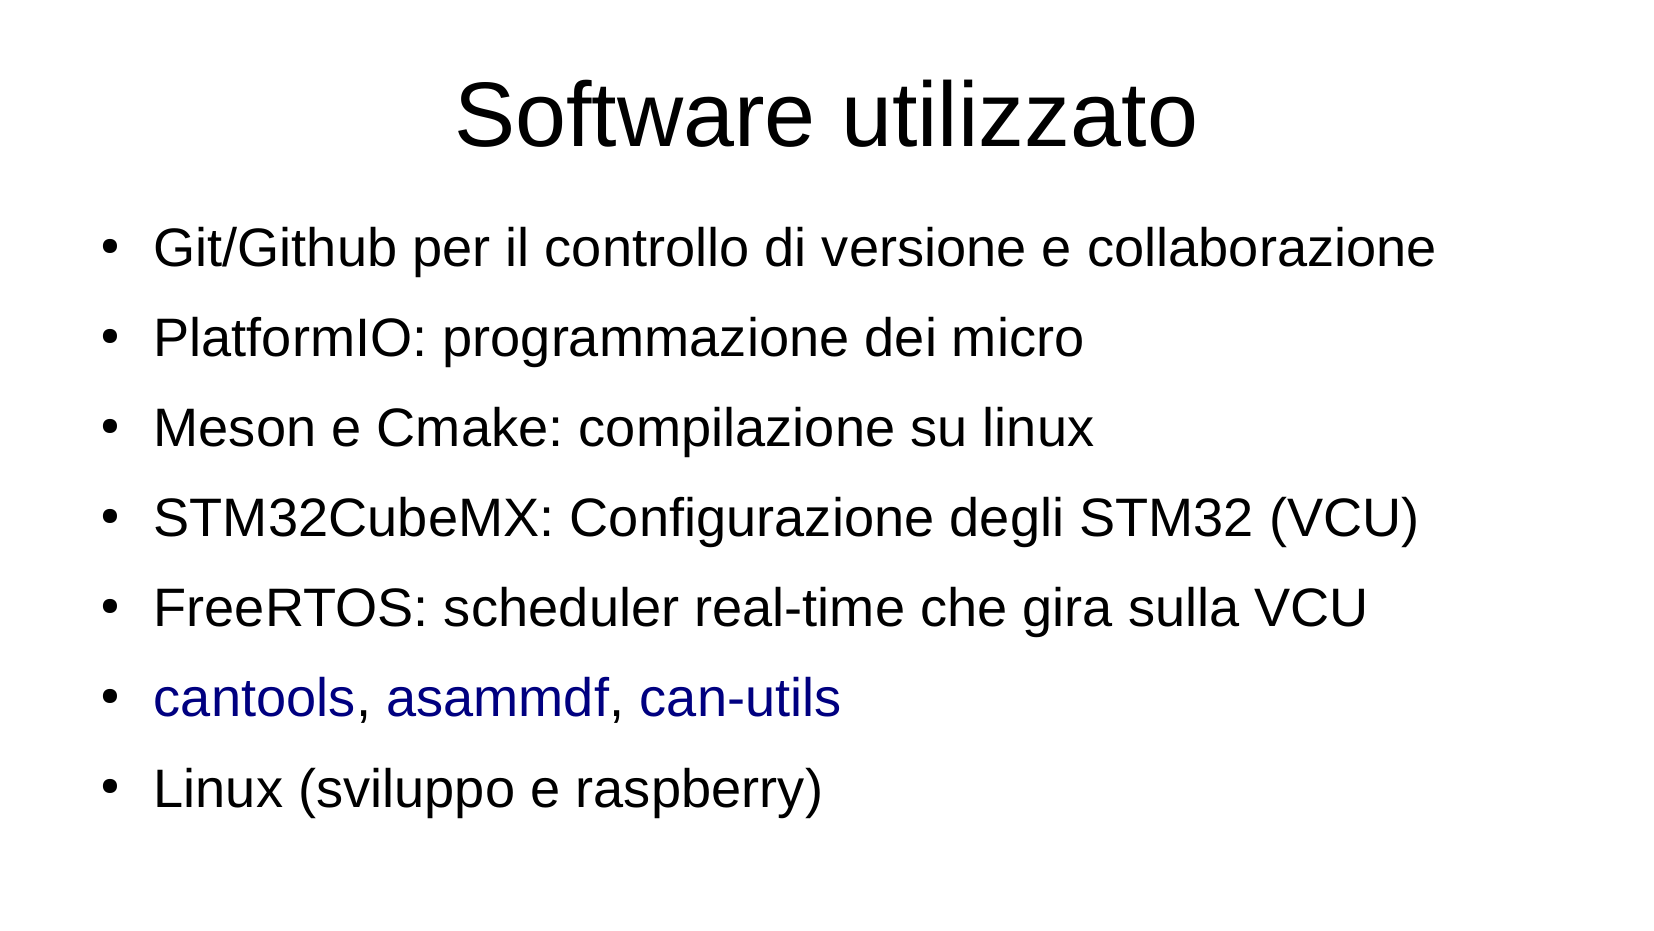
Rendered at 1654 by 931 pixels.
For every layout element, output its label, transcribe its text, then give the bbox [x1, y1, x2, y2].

list Git/Github per il controllo di versione e collaborazione PlatformIO: programmazione dei micro Meson e Cmake: compilazione su linux STM32CubeMX: Configurazione degli STM32 (VCU) FreeRTOS: scheduler real-time che gira sulla VCU cantools, asammdf, can-utils Linux (sviluppo e raspberry) [82, 217, 1571, 826]
title Software utilizzato [82, 37, 1571, 193]
